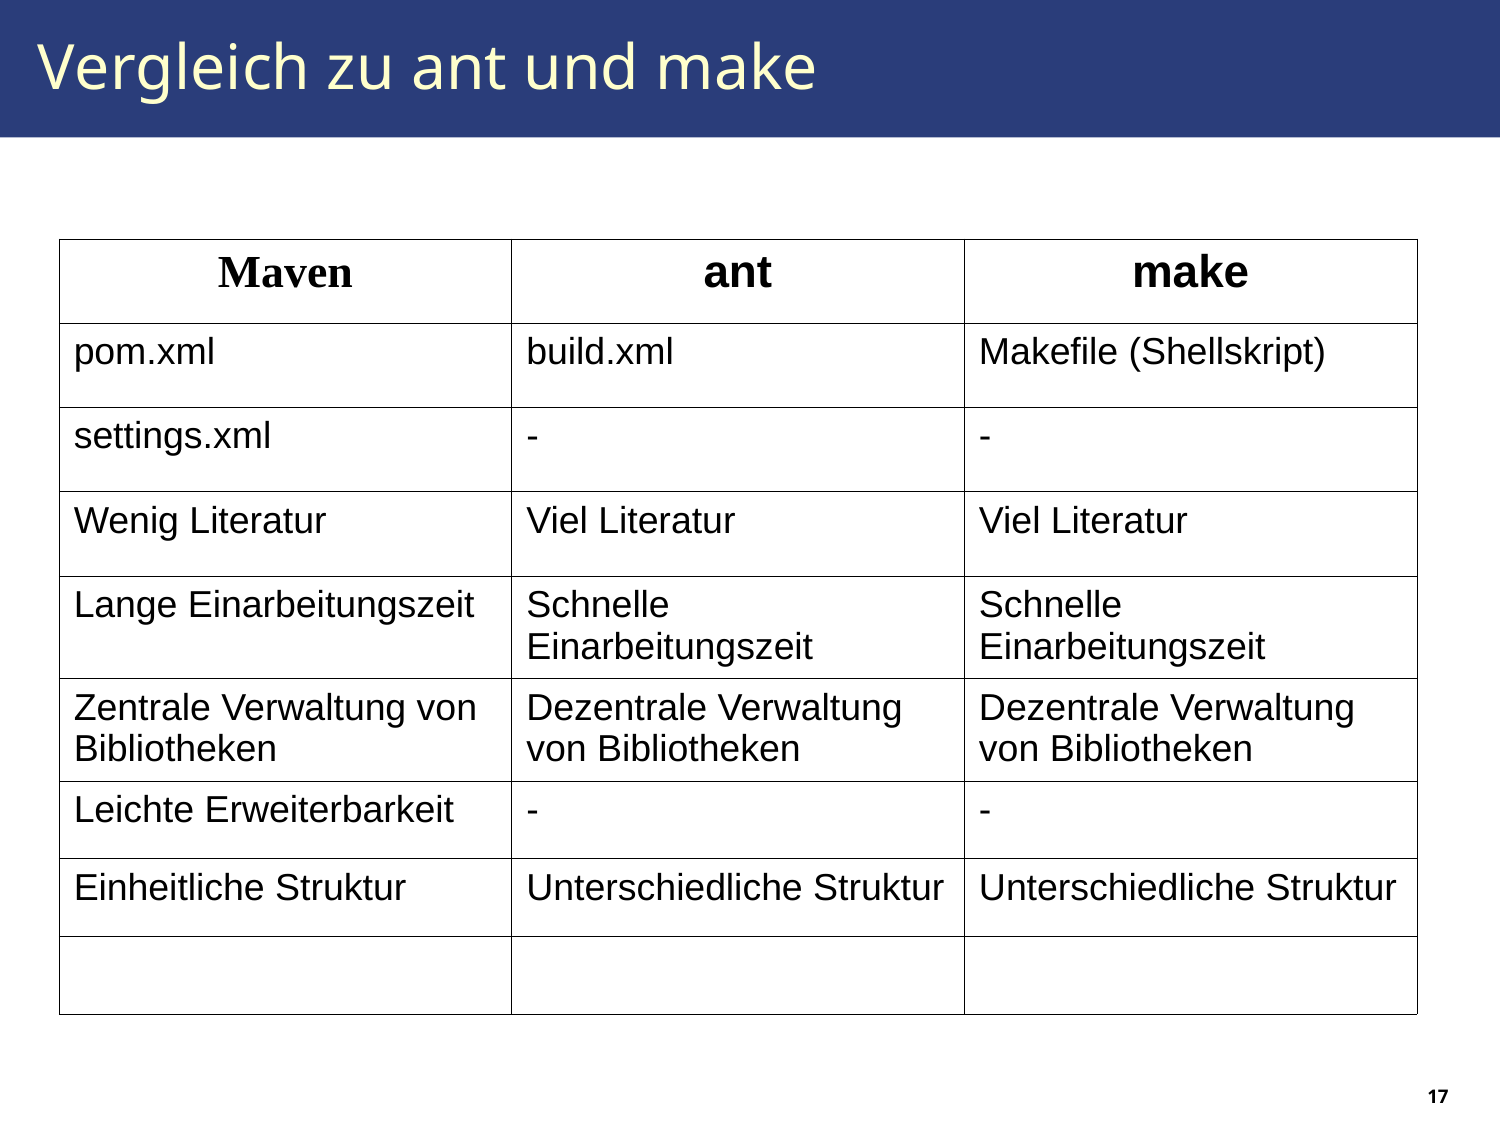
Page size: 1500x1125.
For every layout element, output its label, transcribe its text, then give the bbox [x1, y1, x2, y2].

table_cell Viel Literatur [512, 492, 964, 576]
table_cell Makefile (Shellskript) [965, 324, 1417, 407]
table_cell Unterschiedliche Struktur [965, 859, 1417, 936]
table_header make [965, 240, 1417, 323]
table_cell Unterschiedliche Struktur [512, 859, 964, 936]
table_cell build.xml [512, 324, 964, 407]
table_cell Wenig Literatur [60, 492, 511, 576]
table_cell [512, 937, 964, 1014]
table_cell Viel Literatur [965, 492, 1417, 576]
title Vergleich zu ant und make [37, 22, 1476, 109]
table_cell [965, 937, 1417, 1014]
table_cell Leichte Erweiterbarkeit [60, 782, 511, 858]
table_cell Lange Einarbeitungszeit [60, 577, 511, 678]
table_cell settings.xml [60, 408, 511, 491]
table_cell Schnelle Einarbeitungszeit [512, 577, 964, 678]
table_cell Dezentrale Verwaltung von Bibliotheken [965, 679, 1417, 781]
table_cell Schnelle Einarbeitungszeit [965, 577, 1417, 678]
table_cell Dezentrale Verwaltung von Bibliotheken [512, 679, 964, 781]
table_cell - [965, 782, 1417, 858]
table_cell - [512, 782, 964, 858]
table_header ant [512, 240, 964, 323]
table_cell Zentrale Verwaltung von Bibliotheken [60, 679, 511, 781]
table_cell Einheitliche Struktur [60, 859, 511, 936]
table_cell [60, 937, 511, 1014]
table_cell - [512, 408, 964, 491]
table_cell - [965, 408, 1417, 491]
table_header Maven [60, 240, 511, 323]
table_cell pom.xml [60, 324, 511, 407]
